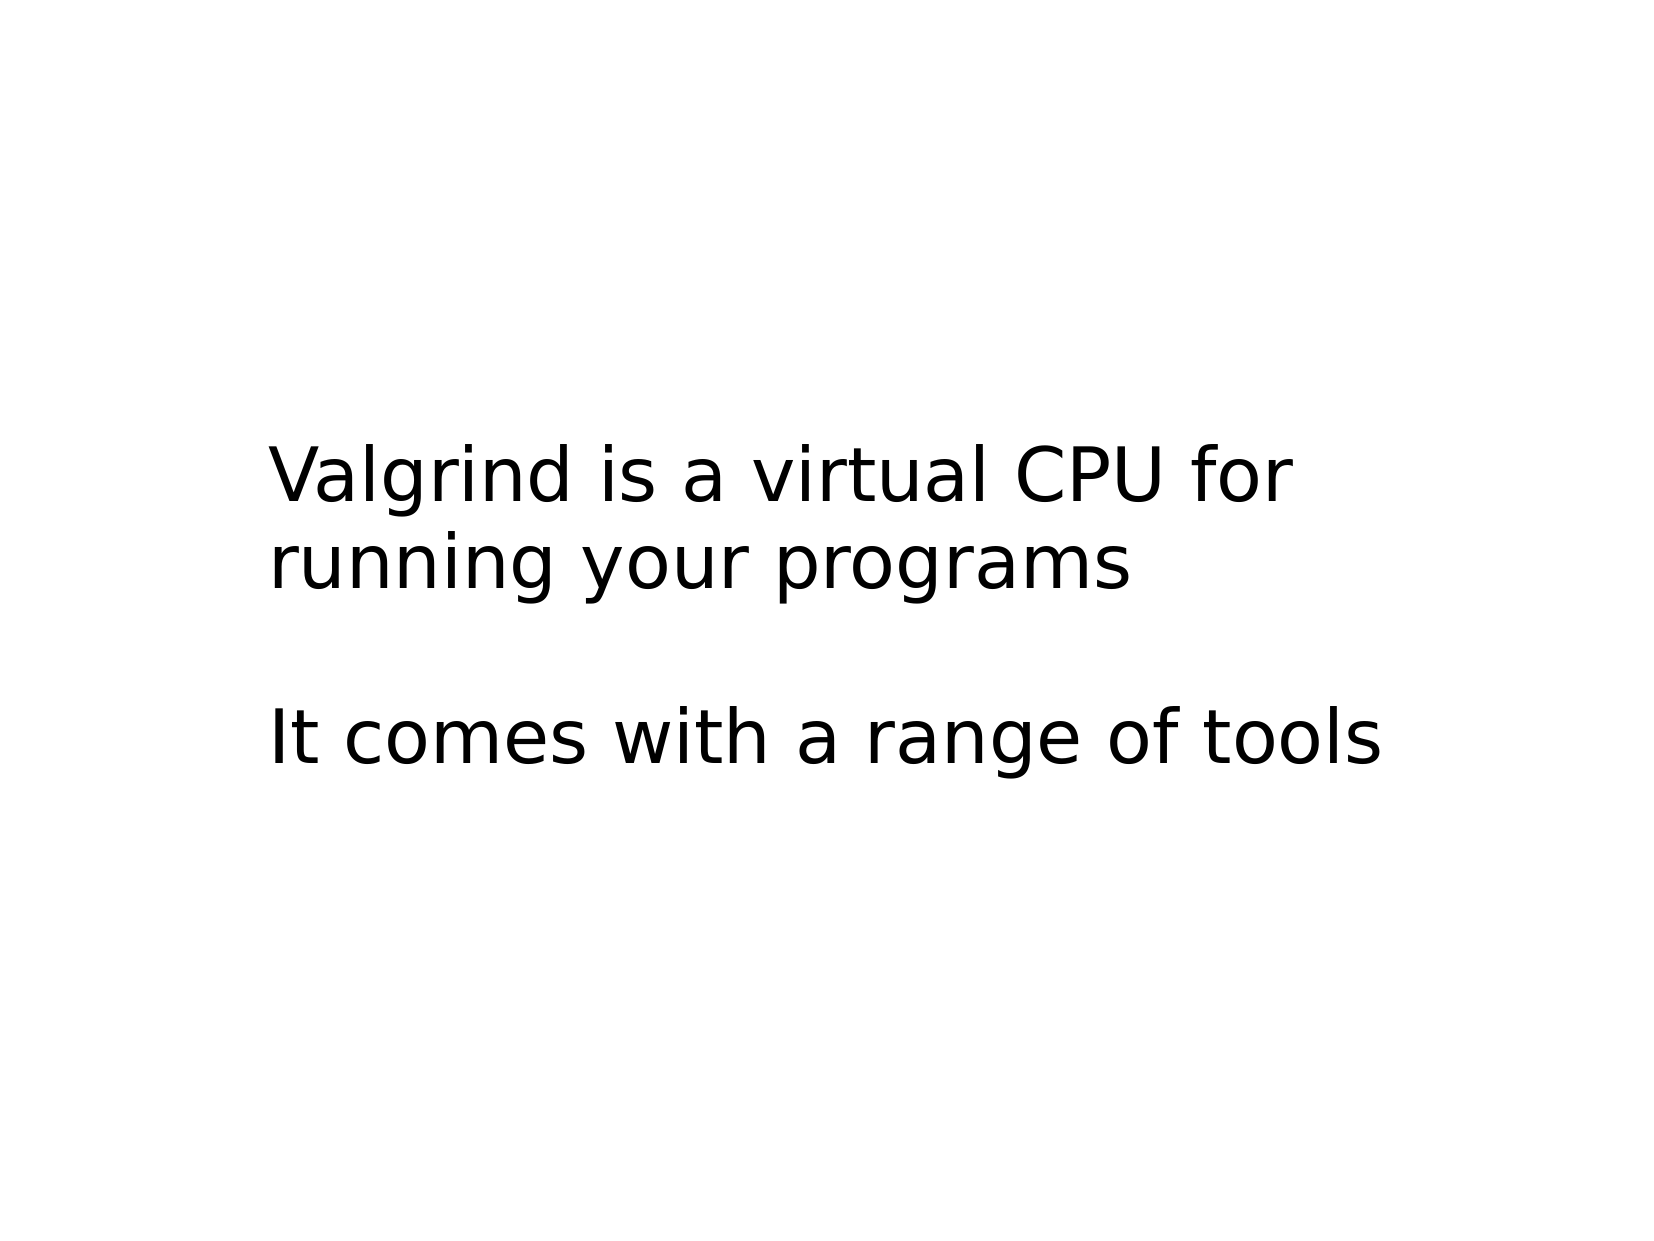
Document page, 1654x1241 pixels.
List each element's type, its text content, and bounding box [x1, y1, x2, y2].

text_box Valgrind is a virtual CPU for running your programs It comes with a range of tools [253, 424, 1400, 789]
